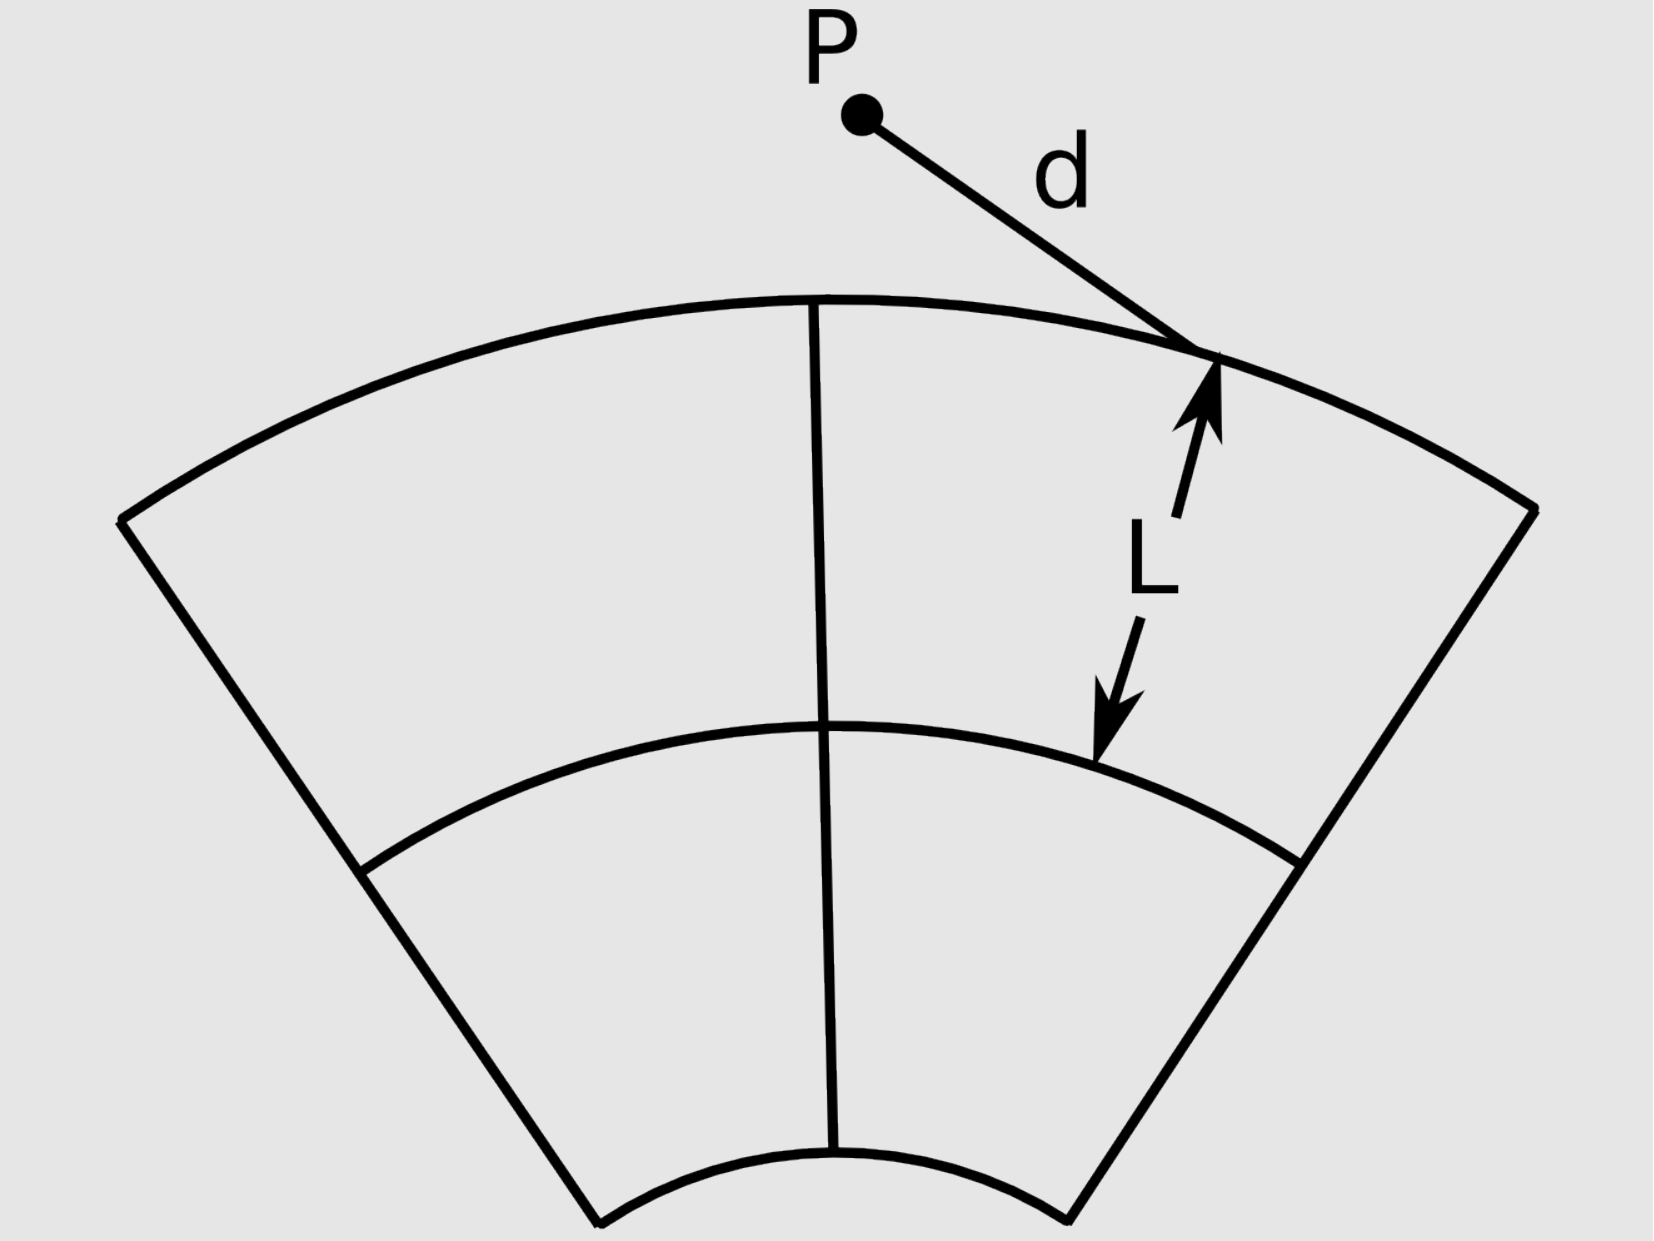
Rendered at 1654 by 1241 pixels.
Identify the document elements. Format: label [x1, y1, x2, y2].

picture [114, 9, 1541, 1231]
